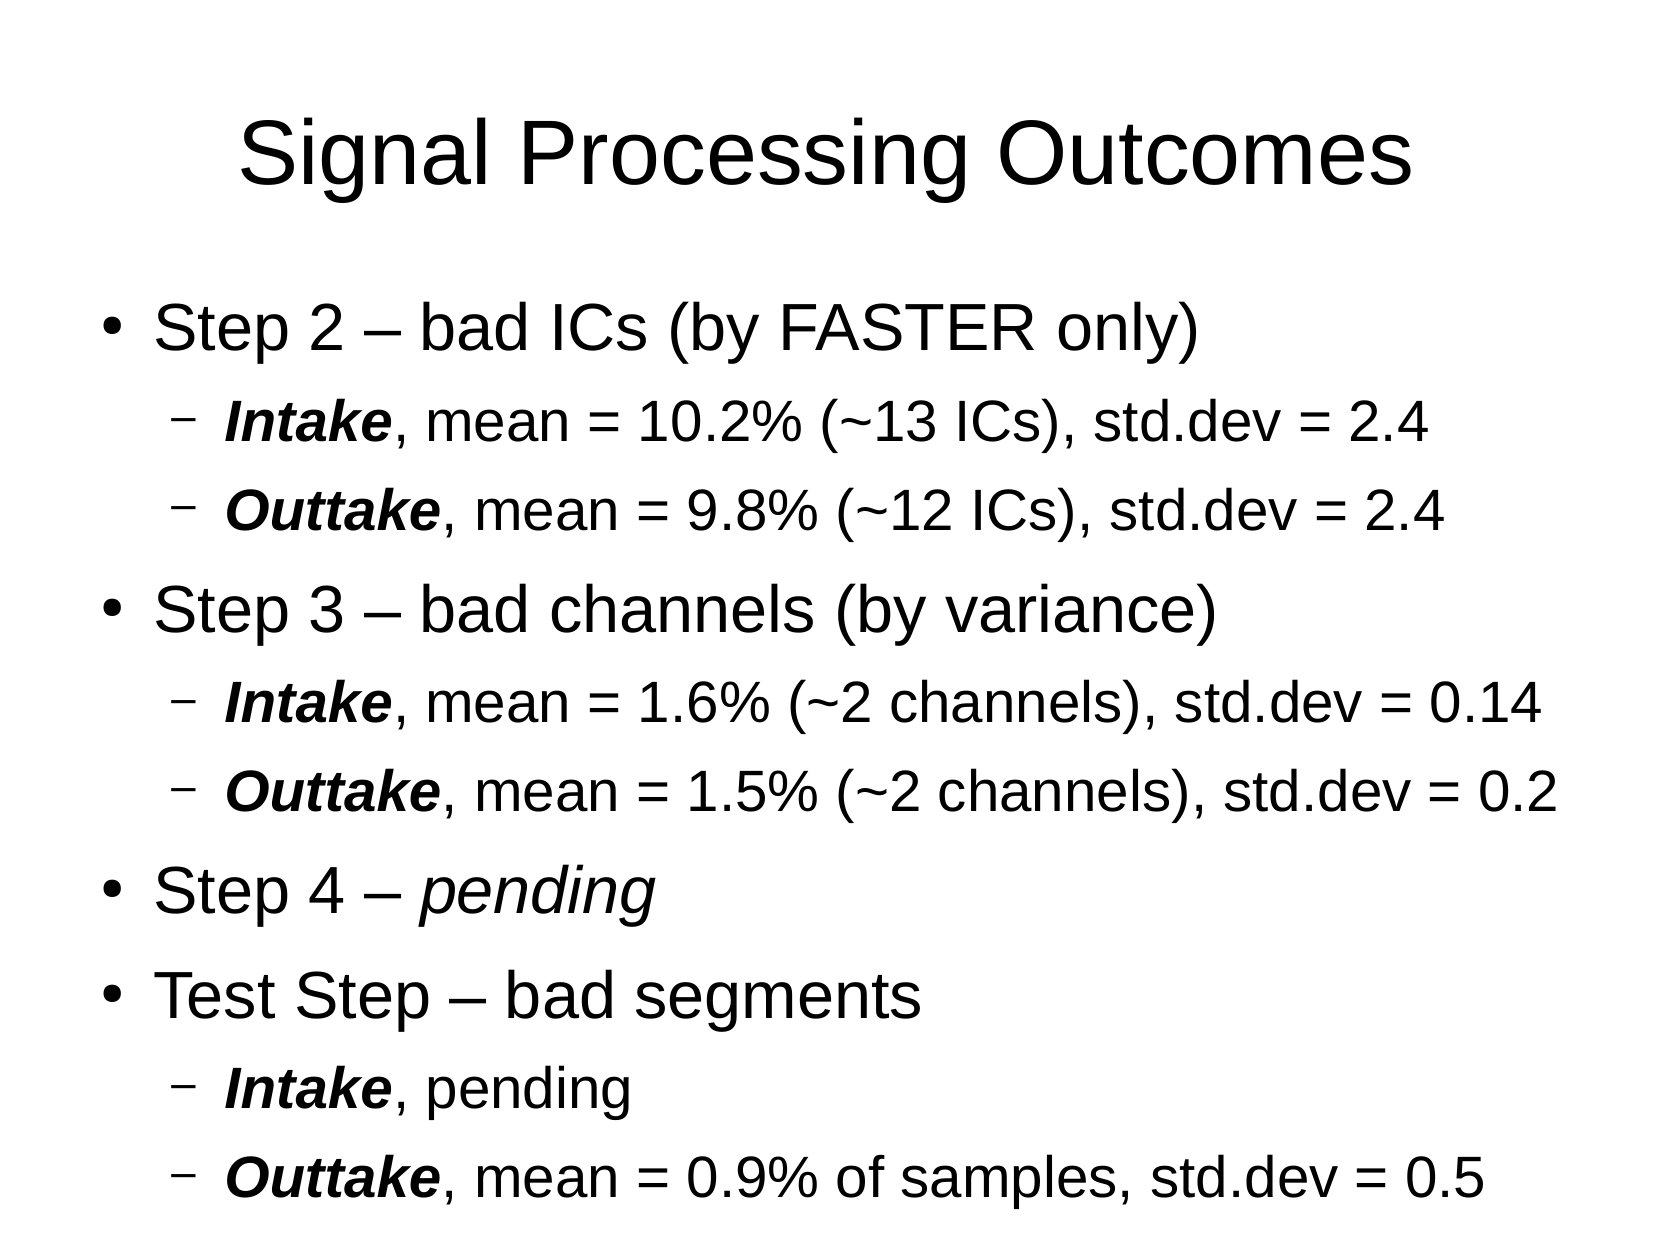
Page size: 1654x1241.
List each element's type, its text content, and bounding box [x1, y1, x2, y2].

list Step 2 – bad ICs (by FASTER only) Intake, mean = 10.2% (~13 ICs), std.dev = 2.4 Outtake, mean = 9.8% (~12 ICs), std.dev = 2.4 Step 3 – bad channels (by variance) Intake, mean = 1.6% (~2 channels), std.dev = 0.14 Outtake, mean = 1.5% (~2 channels), std.dev = 0.2 Step 4 – pending Test Step – bad segments Intake, pending Outtake, mean = 0.9% of samples, std.dev = 0.5 [82, 290, 1571, 1241]
title Signal Processing Outcomes [82, 49, 1571, 257]
